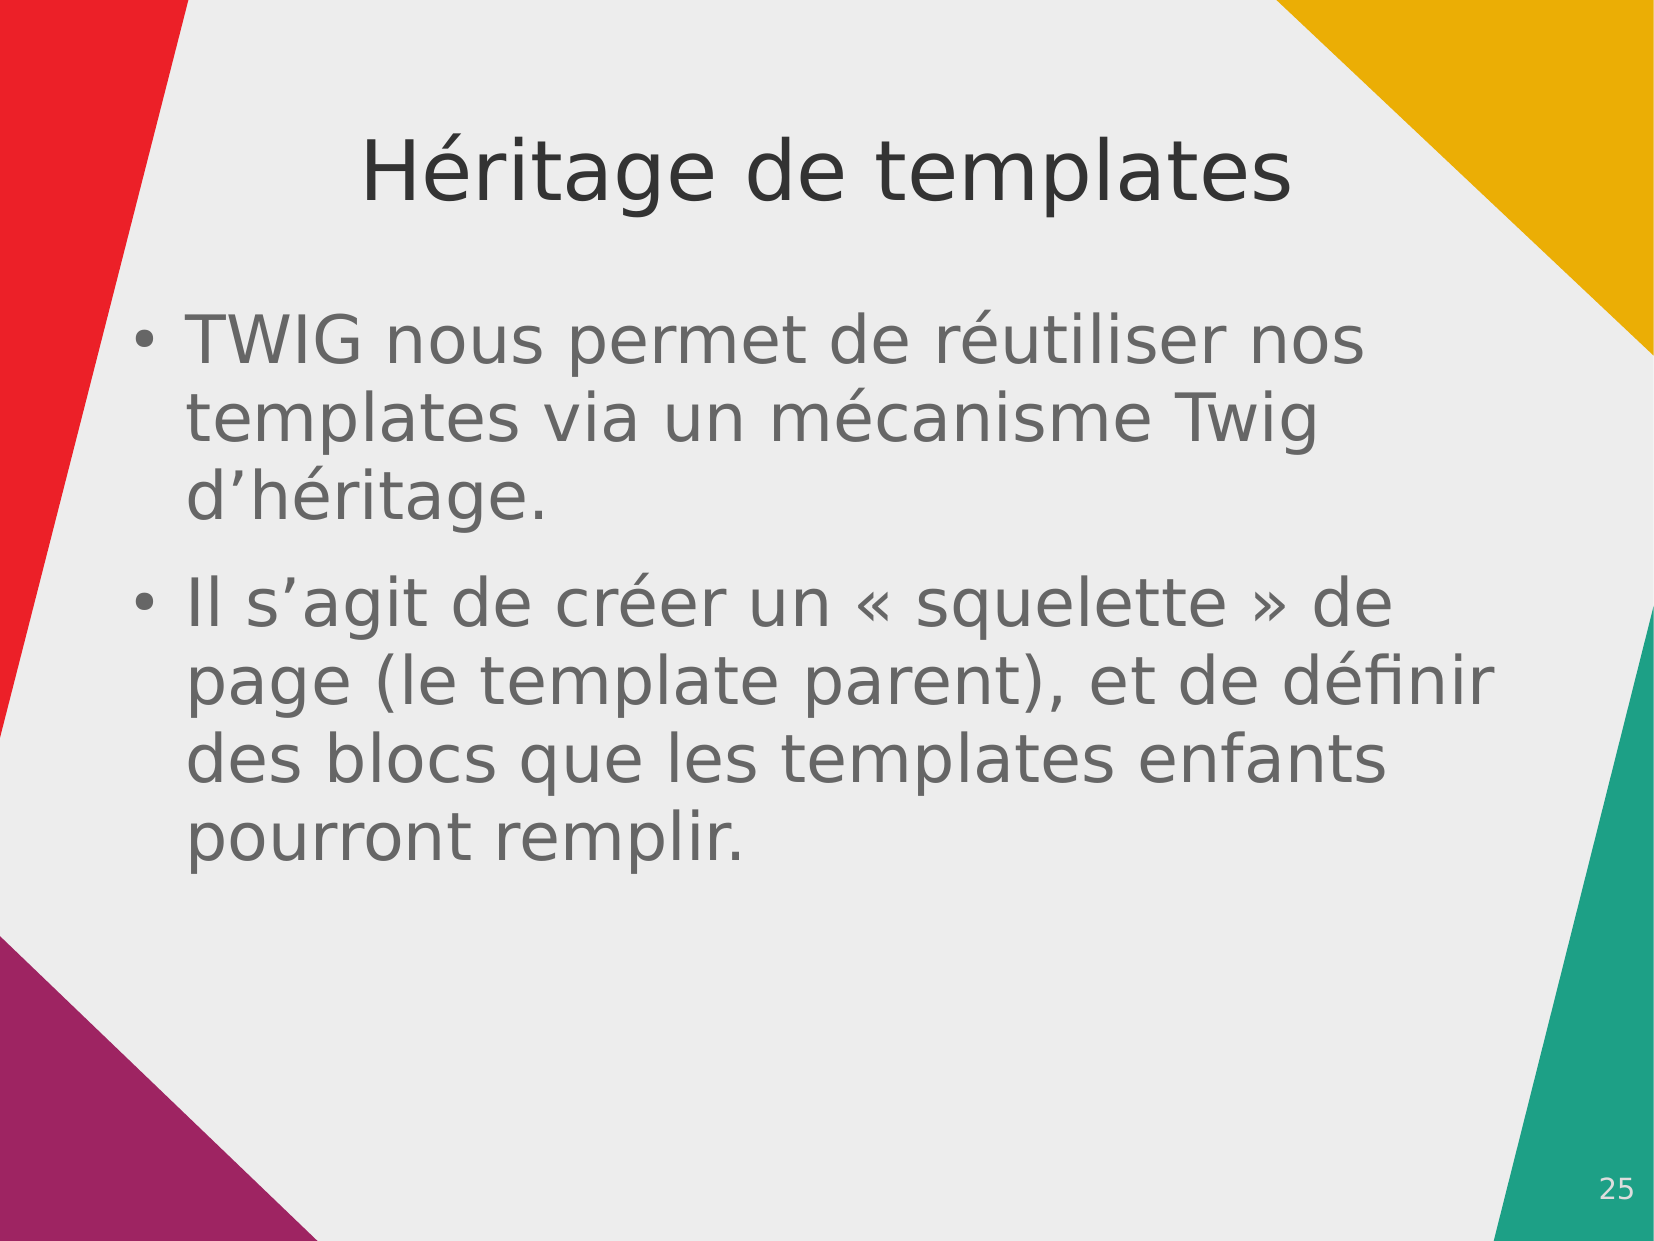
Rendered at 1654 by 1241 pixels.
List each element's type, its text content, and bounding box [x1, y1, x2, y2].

list TWIG nous permet de réutiliser nos templates via un mécanisme Twig d’héritage. Il s’agit de créer un « squelette » de page (le template parent), et de définir des blocs que les templates enfants pourront remplir. [114, 302, 1539, 1033]
title Héritage de templates [114, 73, 1539, 271]
